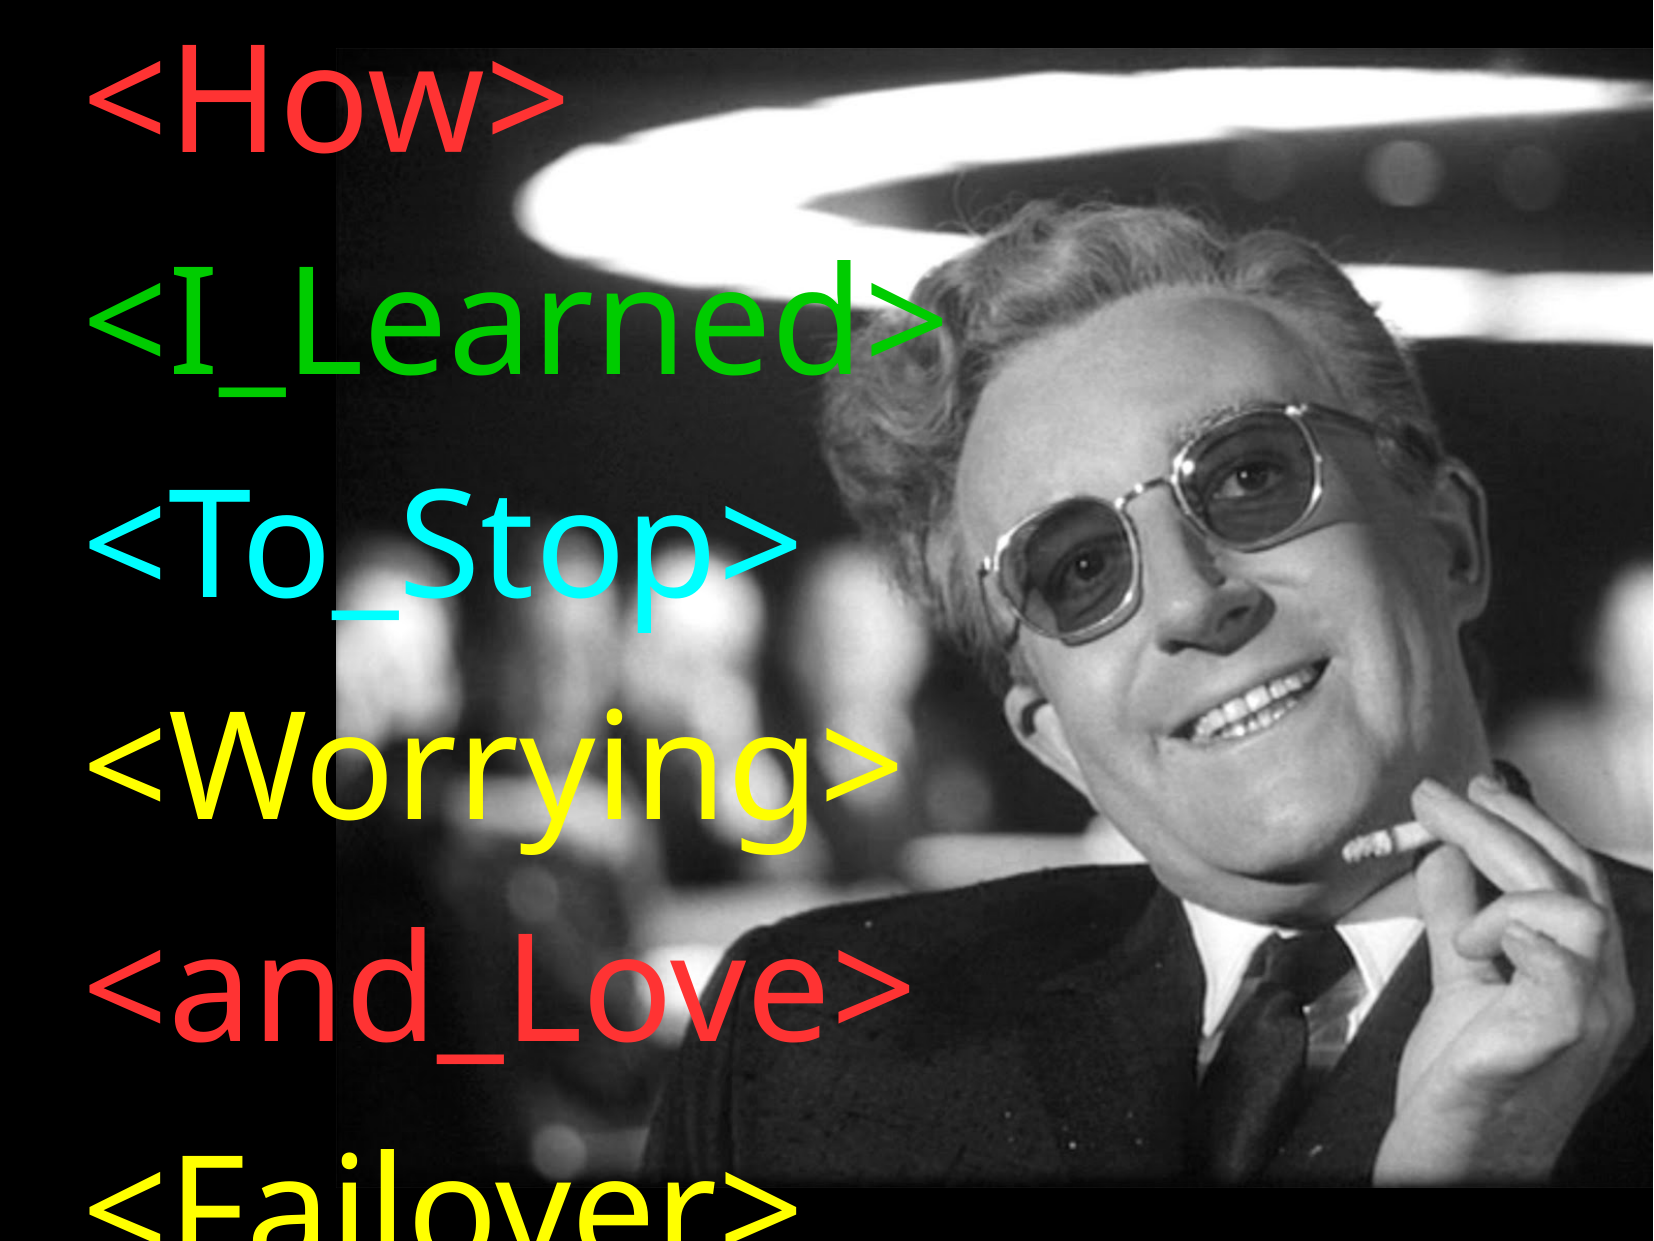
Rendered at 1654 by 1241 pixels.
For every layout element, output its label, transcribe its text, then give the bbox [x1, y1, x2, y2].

picture [336, 48, 1653, 1188]
picture [336, 84, 348, 140]
subtitle <How> <I_Learned> <To_Stop> <Worrying> <and_Love> <Failover> [82, 154, 1571, 1146]
